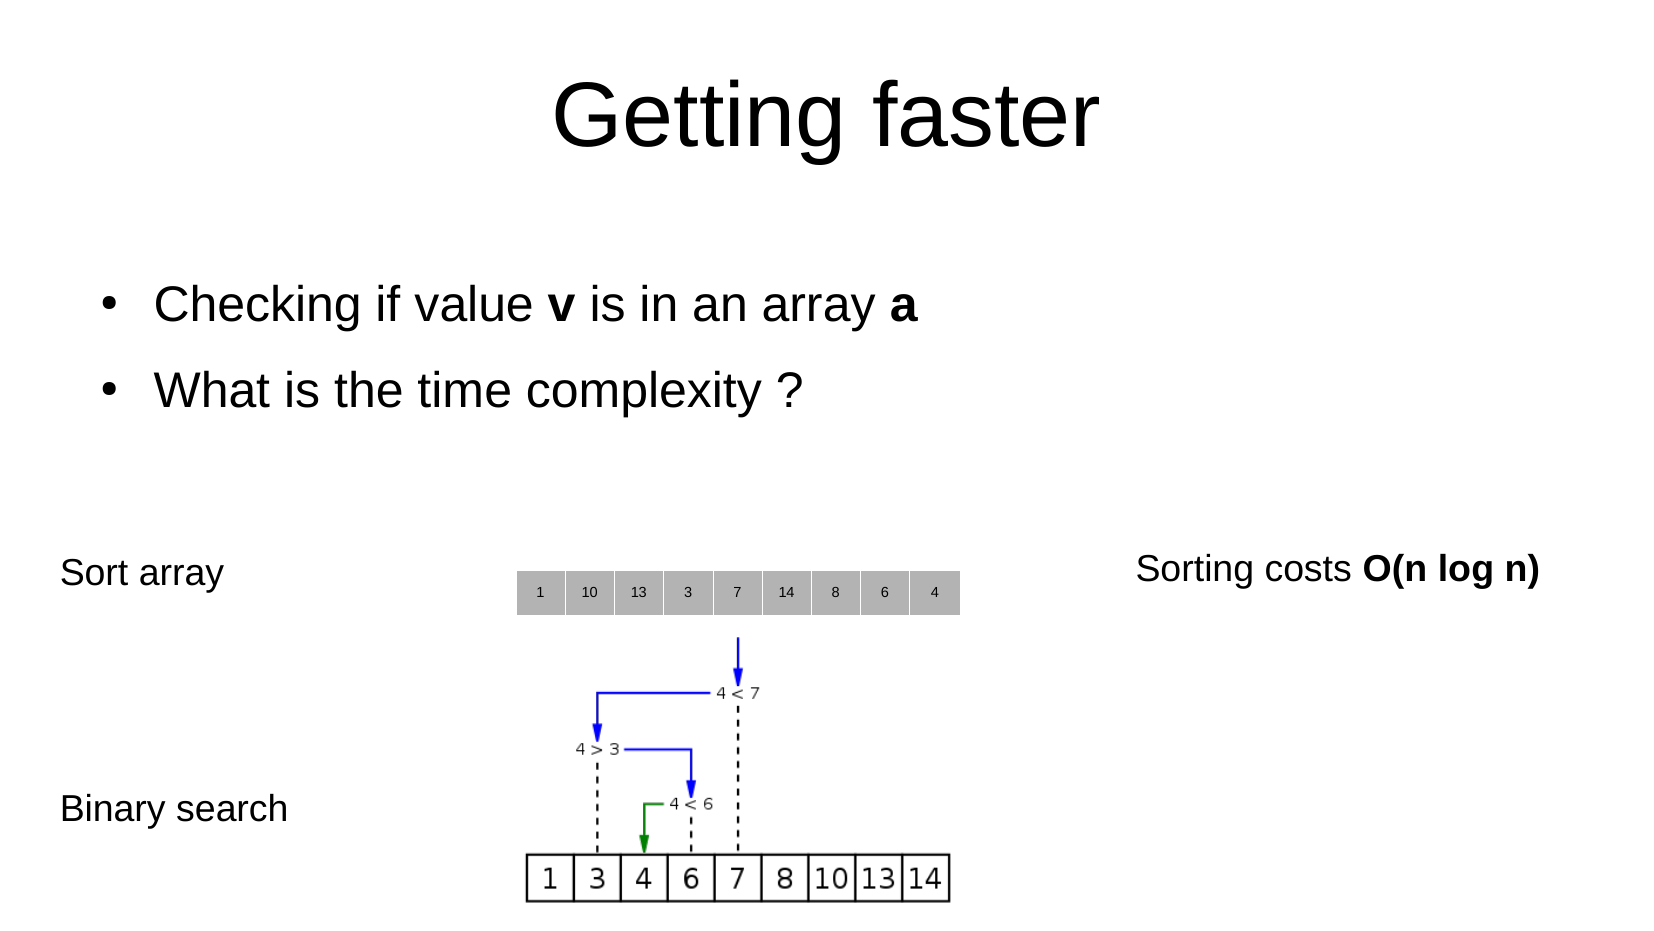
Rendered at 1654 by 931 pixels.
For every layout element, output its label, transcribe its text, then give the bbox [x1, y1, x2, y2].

table_header 13 [615, 571, 663, 615]
table_header 3 [664, 571, 713, 615]
list Checking if value v is in an array a What is the time complexity ? [82, 276, 1571, 817]
table_header 1 [517, 571, 565, 615]
table_header 6 [861, 571, 909, 615]
text_box Sorting costs O(n log n) [1120, 540, 1571, 681]
table_header 7 [714, 571, 762, 615]
table_header 10 [566, 571, 614, 615]
table_header 8 [812, 571, 860, 615]
text_box Sort array [45, 543, 451, 643]
picture [513, 628, 961, 912]
text_box Binary search [45, 780, 451, 879]
title Getting faster [82, 37, 1571, 193]
table_header 14 [763, 571, 811, 615]
table_header 4 [910, 571, 960, 615]
